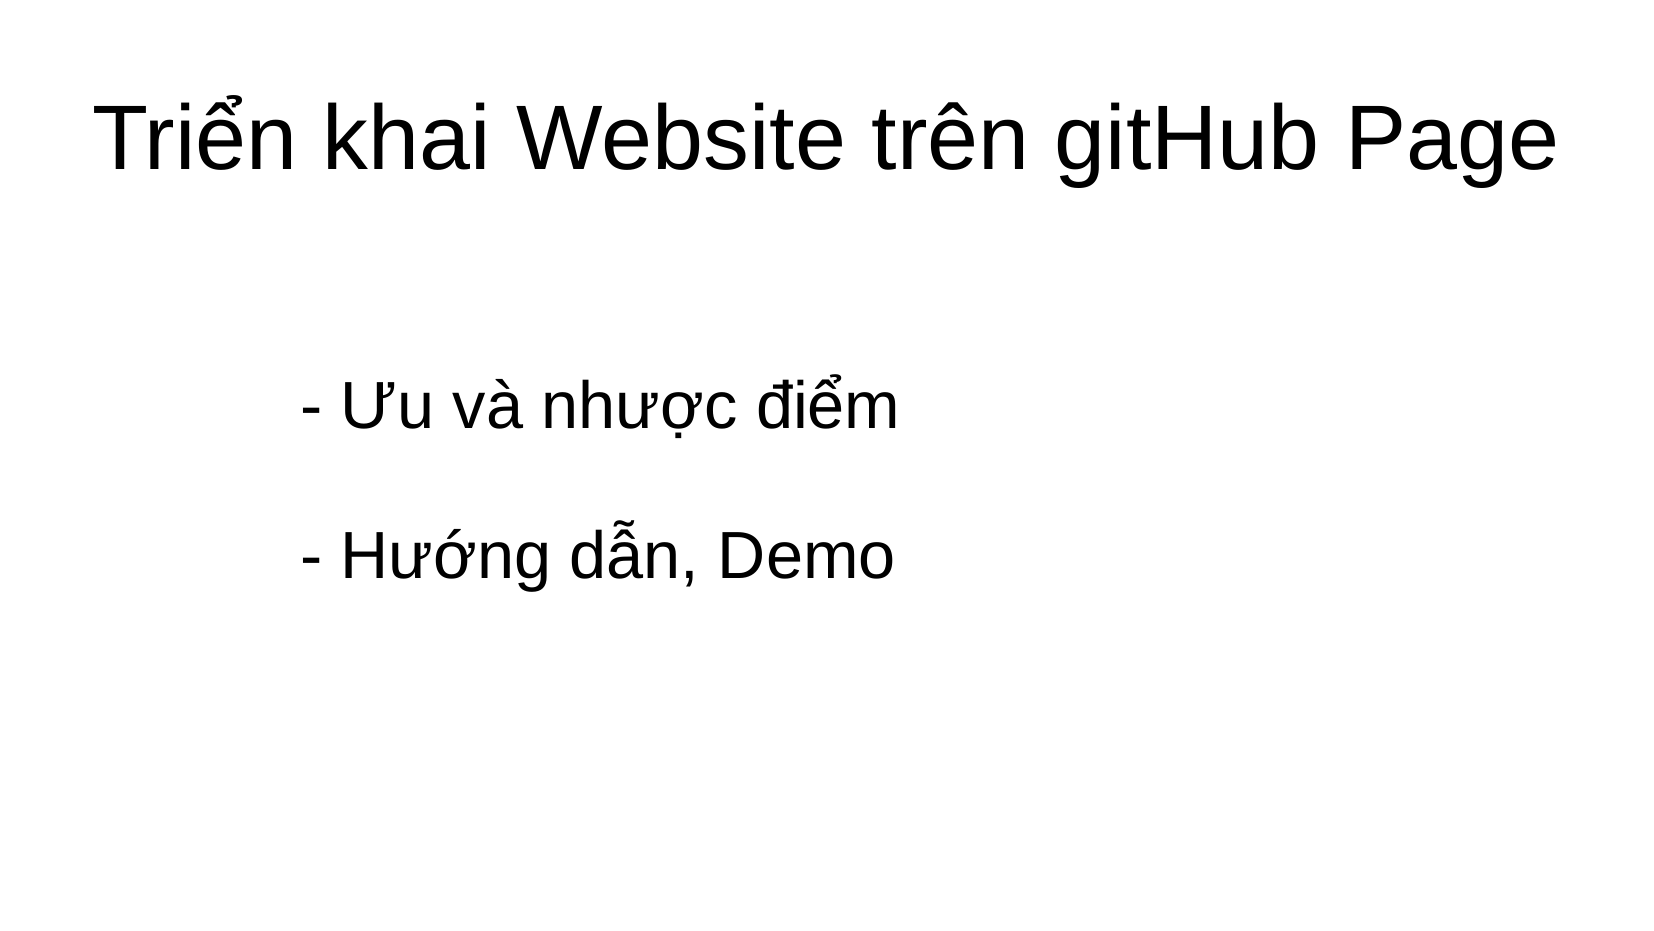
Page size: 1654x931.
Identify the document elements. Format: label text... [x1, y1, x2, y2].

title Triển khai Website trên gitHub Page [82, 12, 1571, 263]
subtitle - Ưu và nhược điểm - Hướng dẫn, Demo [300, 248, 1388, 788]
